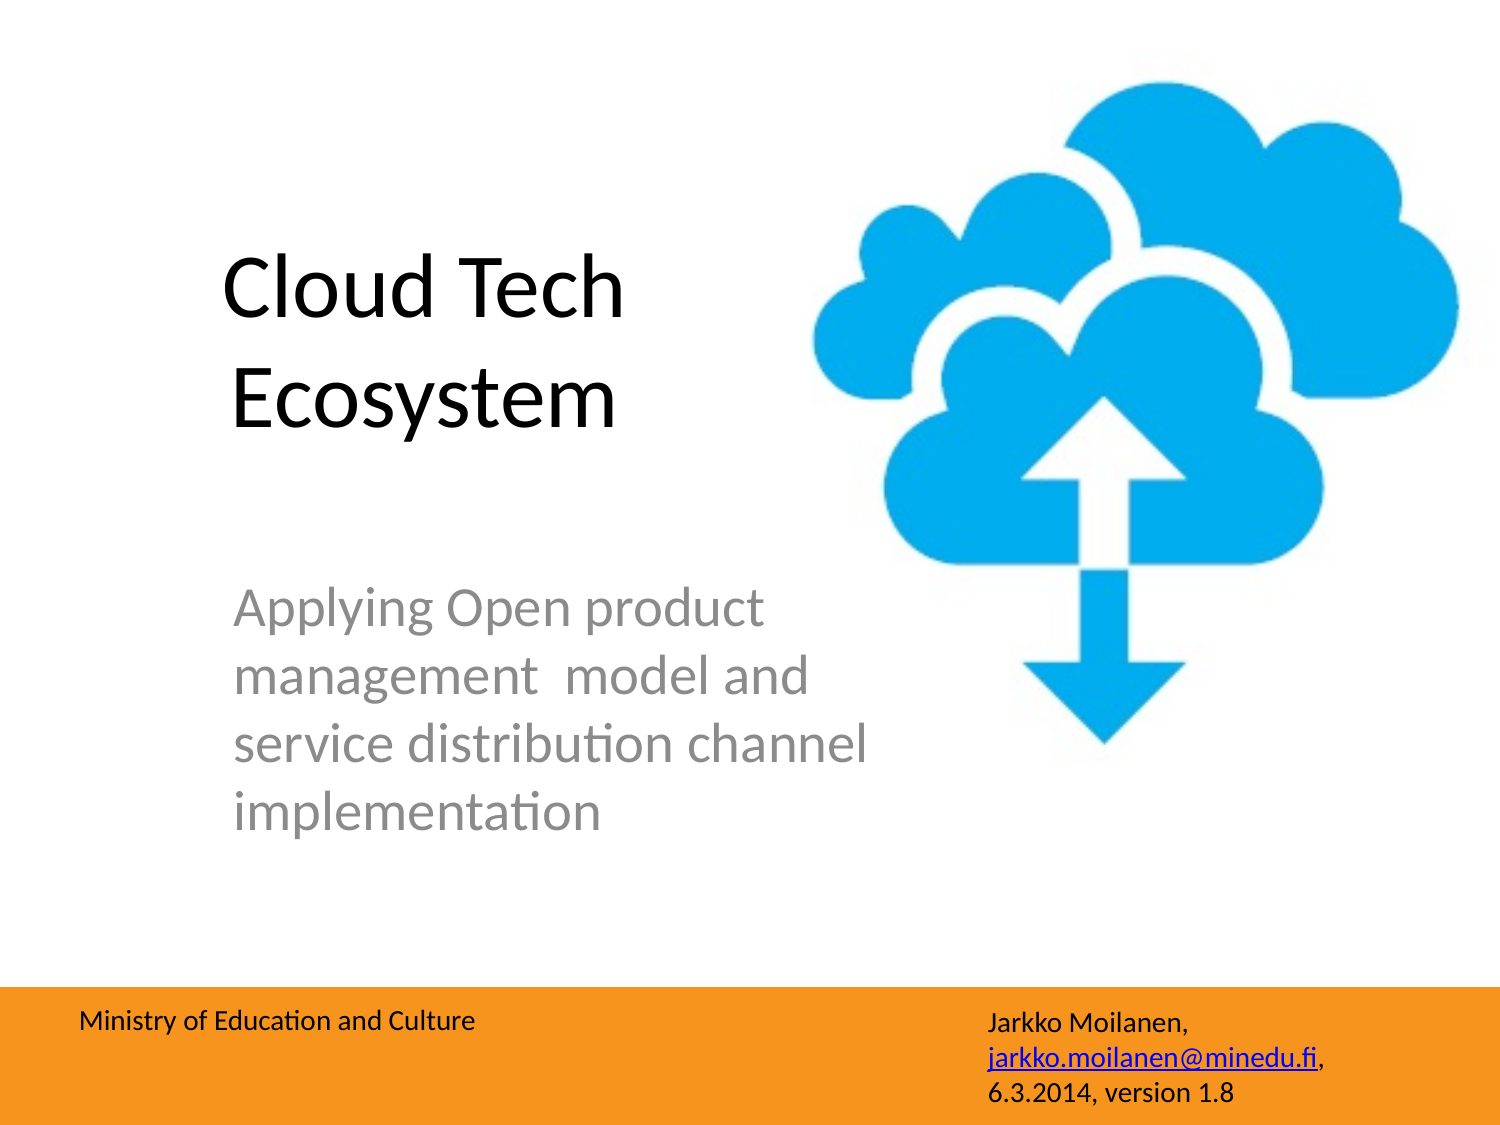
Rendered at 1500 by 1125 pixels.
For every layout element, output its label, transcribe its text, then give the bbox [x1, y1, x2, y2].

title Cloud Tech Ecosystem [88, 215, 762, 457]
text_box Jarkko Moilanen, jarkko.moilanen@minedu.fi, 6.3.2014, version 1.8 [973, 995, 1493, 1116]
picture [0, 987, 1500, 1125]
picture [773, 47, 1497, 780]
subtitle Applying Open product management model and service distribution channel implementation [218, 562, 980, 850]
text_box Ministry of Education and Culture [63, 993, 491, 1044]
